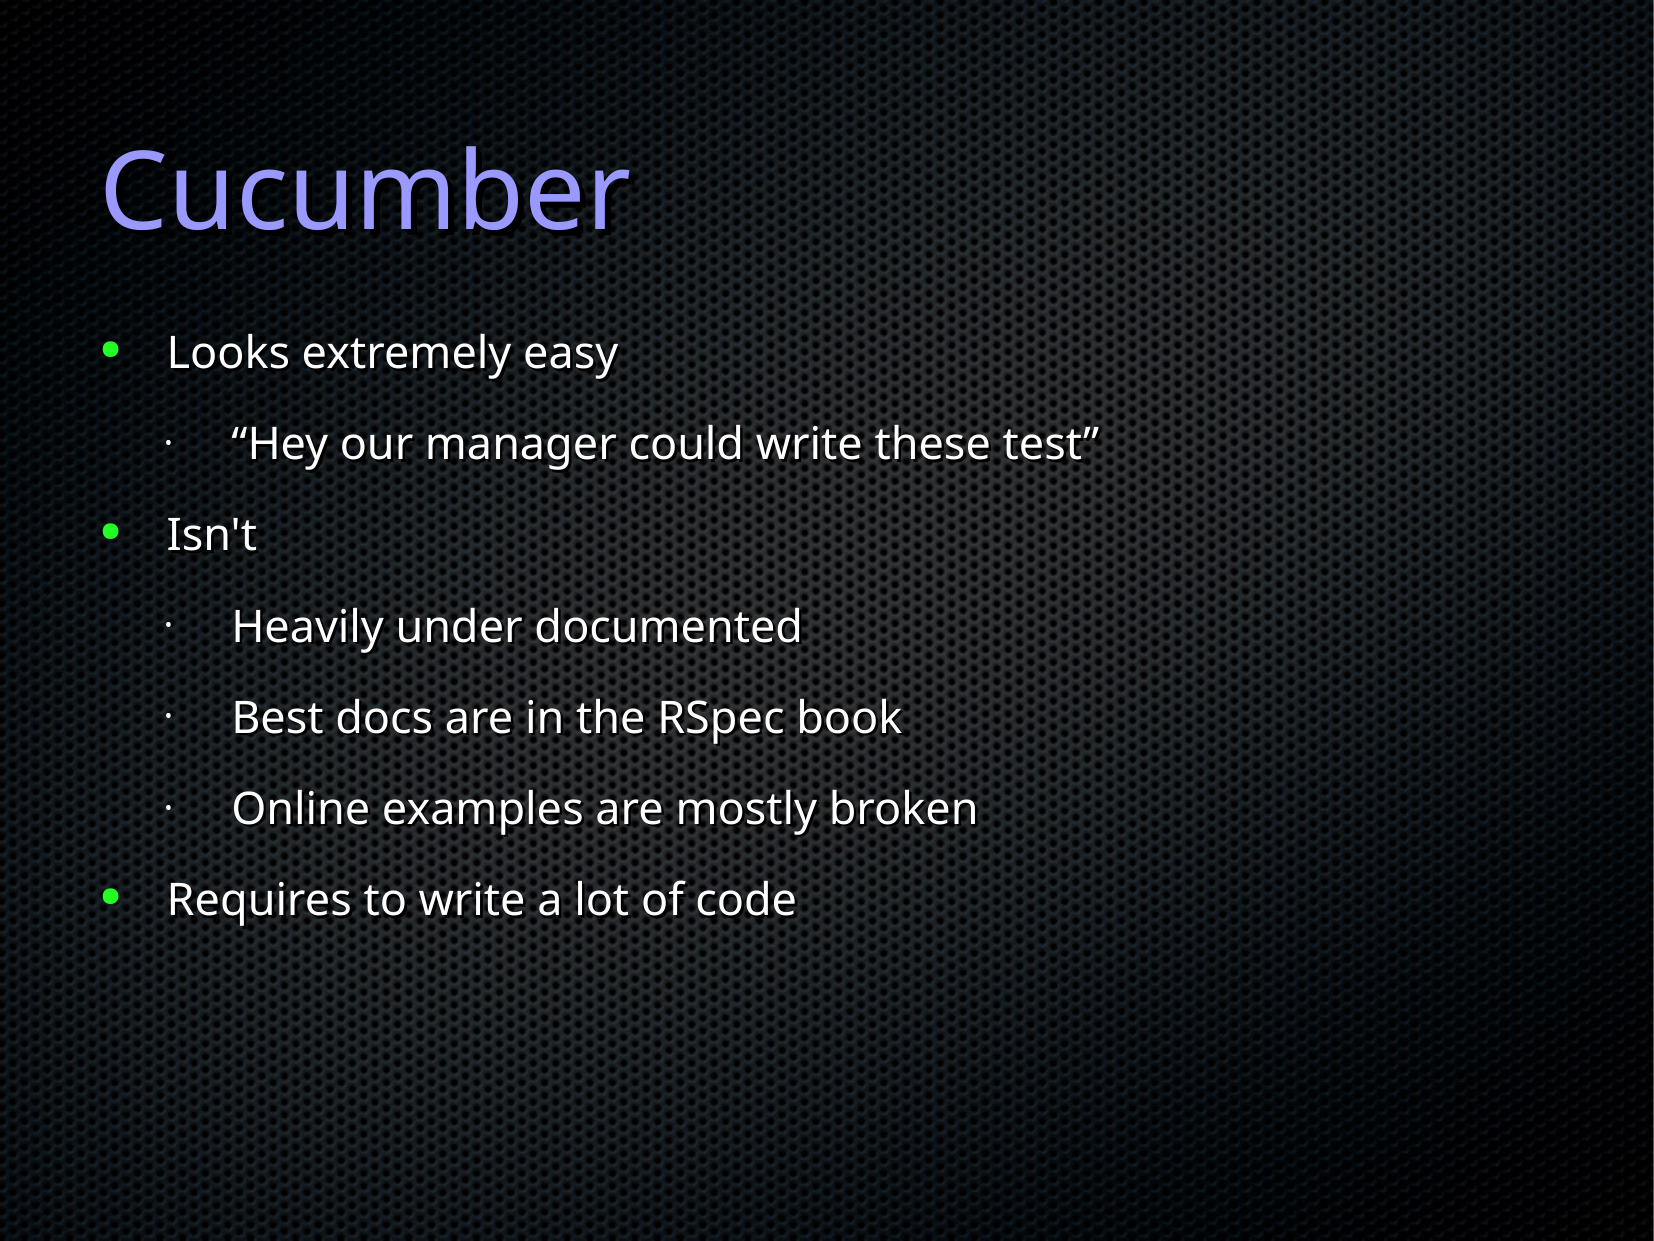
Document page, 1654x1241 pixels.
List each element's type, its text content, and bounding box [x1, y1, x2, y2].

list Looks extremely easy “Hey our manager could write these test” Isn't Heavily under documented Best docs are in the RSpec book Online examples are mostly broken Requires to write a lot of code [100, 320, 1554, 1191]
title Cucumber [100, 32, 1554, 320]
picture [0, 0, 1654, 1241]
